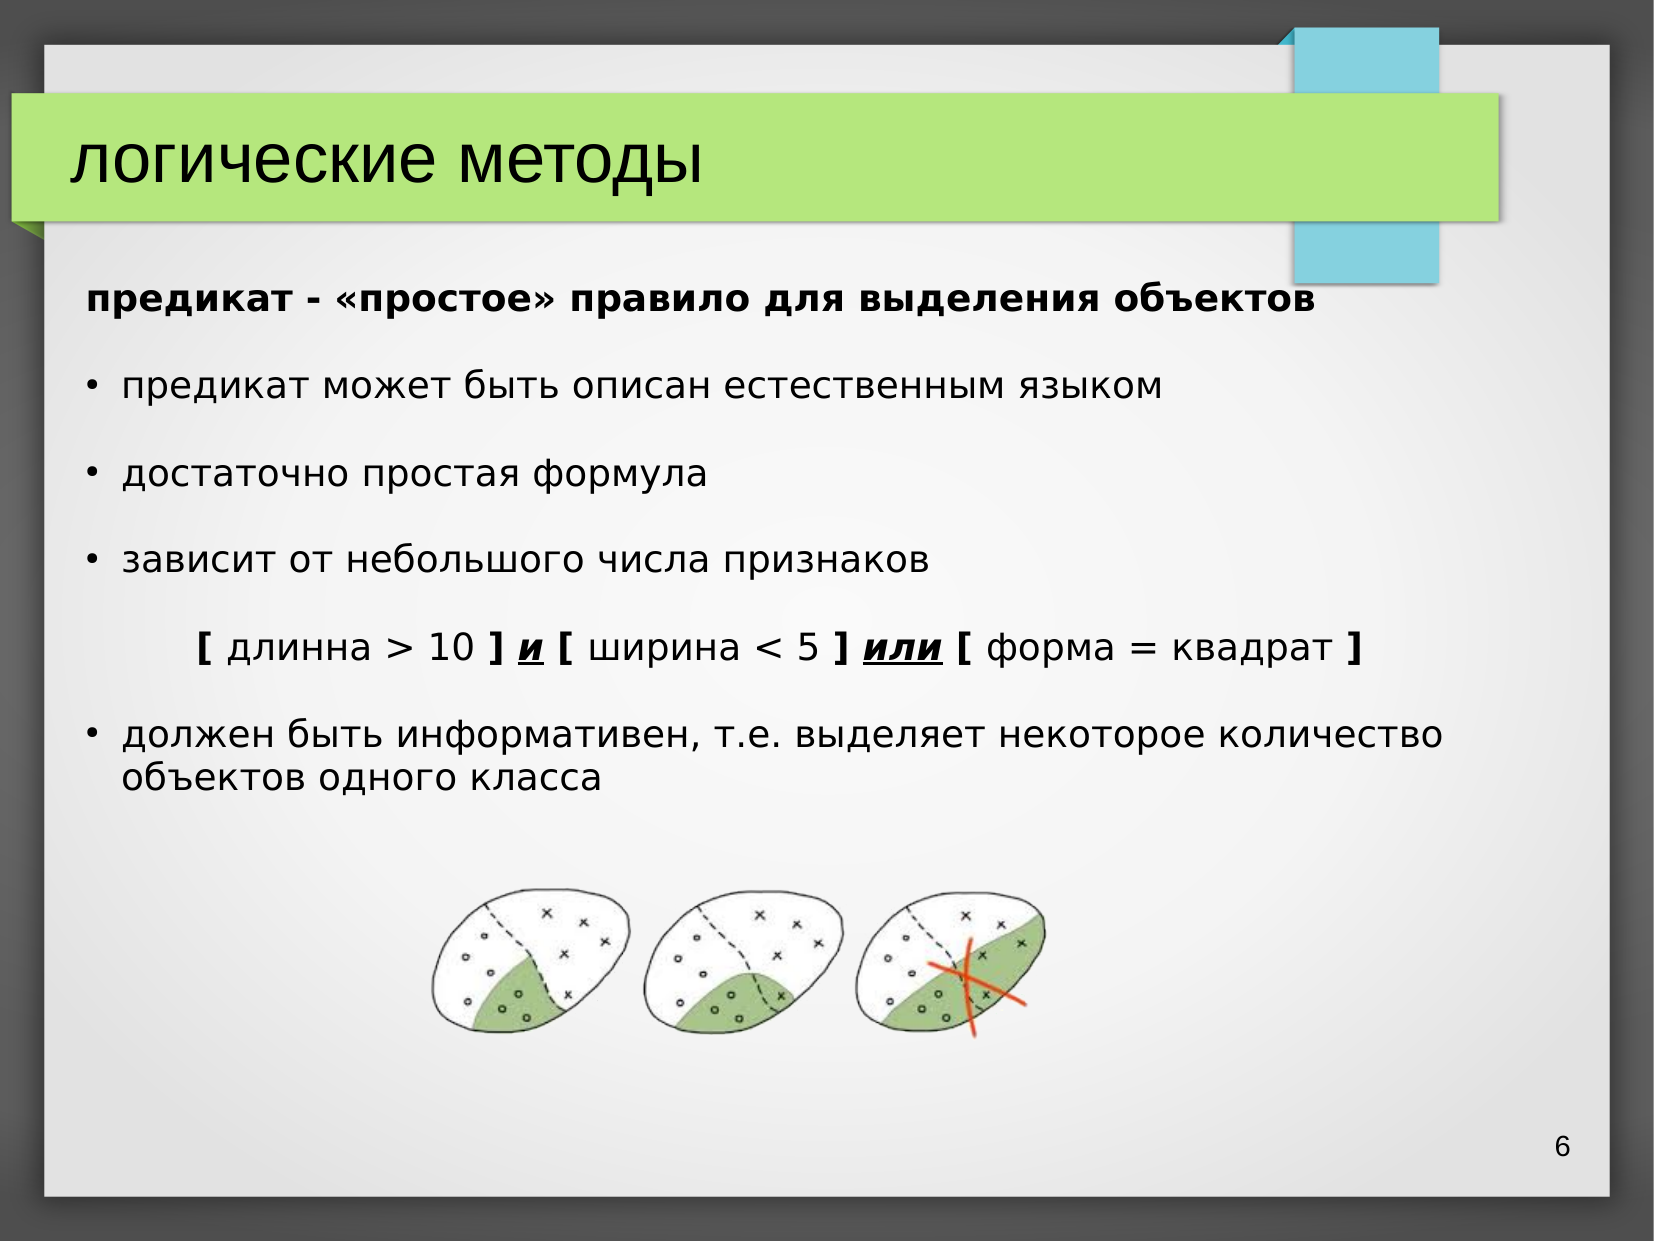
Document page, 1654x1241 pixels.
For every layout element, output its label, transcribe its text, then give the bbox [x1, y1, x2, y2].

title логические методы [70, 118, 1205, 199]
text_box предикат - «простое» правило для выделения объектов предикат может быть описан естественным языком достаточно простая формула зависит от небольшого числа признаков [ длинна > 10 ] и [ ширина < 5 ] или [ форма = квадрат ] должен быть информативен, т.е. выделяет некоторое количество объектов одного класса [70, 269, 1489, 851]
picture [0, 0, 1654, 1241]
